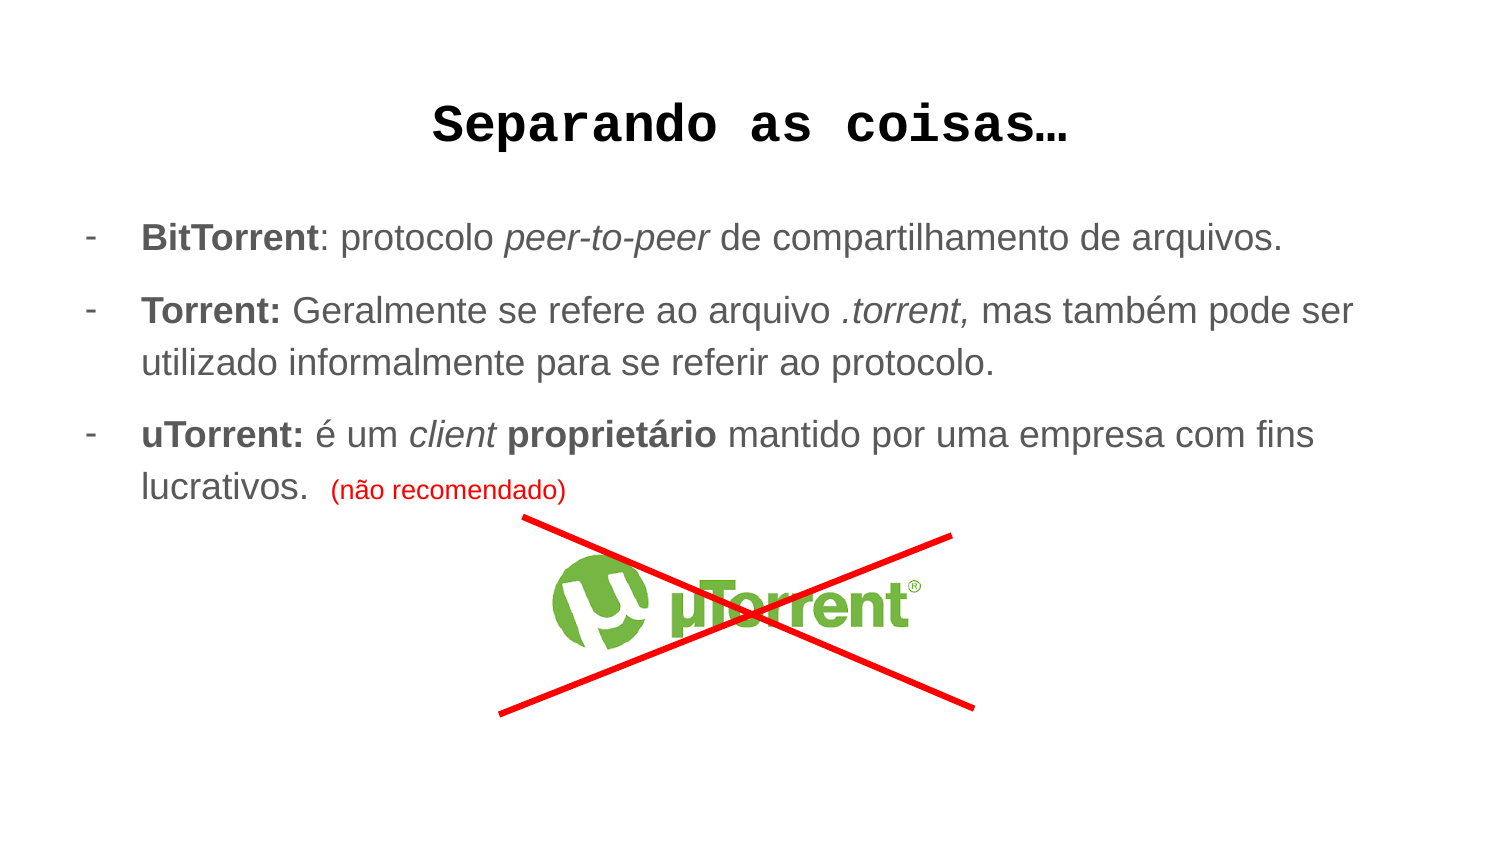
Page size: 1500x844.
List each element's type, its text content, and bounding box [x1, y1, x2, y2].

title Separando as coisas… [51, 72, 1449, 167]
picture [549, 532, 742, 691]
picture [762, 551, 924, 683]
picture [549, 619, 924, 717]
list BitTorrent: protocolo peer-to-peer de compartilhamento de arquivos. Torrent: Geralmente se refere ao arquivo .torrent, mas também pode ser utilizado informalmente para se referir ao protocolo. uTorrent: é um client proprietário mantido por uma empresa com fins lucrativos. (não recomendado) [51, 191, 1449, 752]
picture [549, 509, 924, 610]
